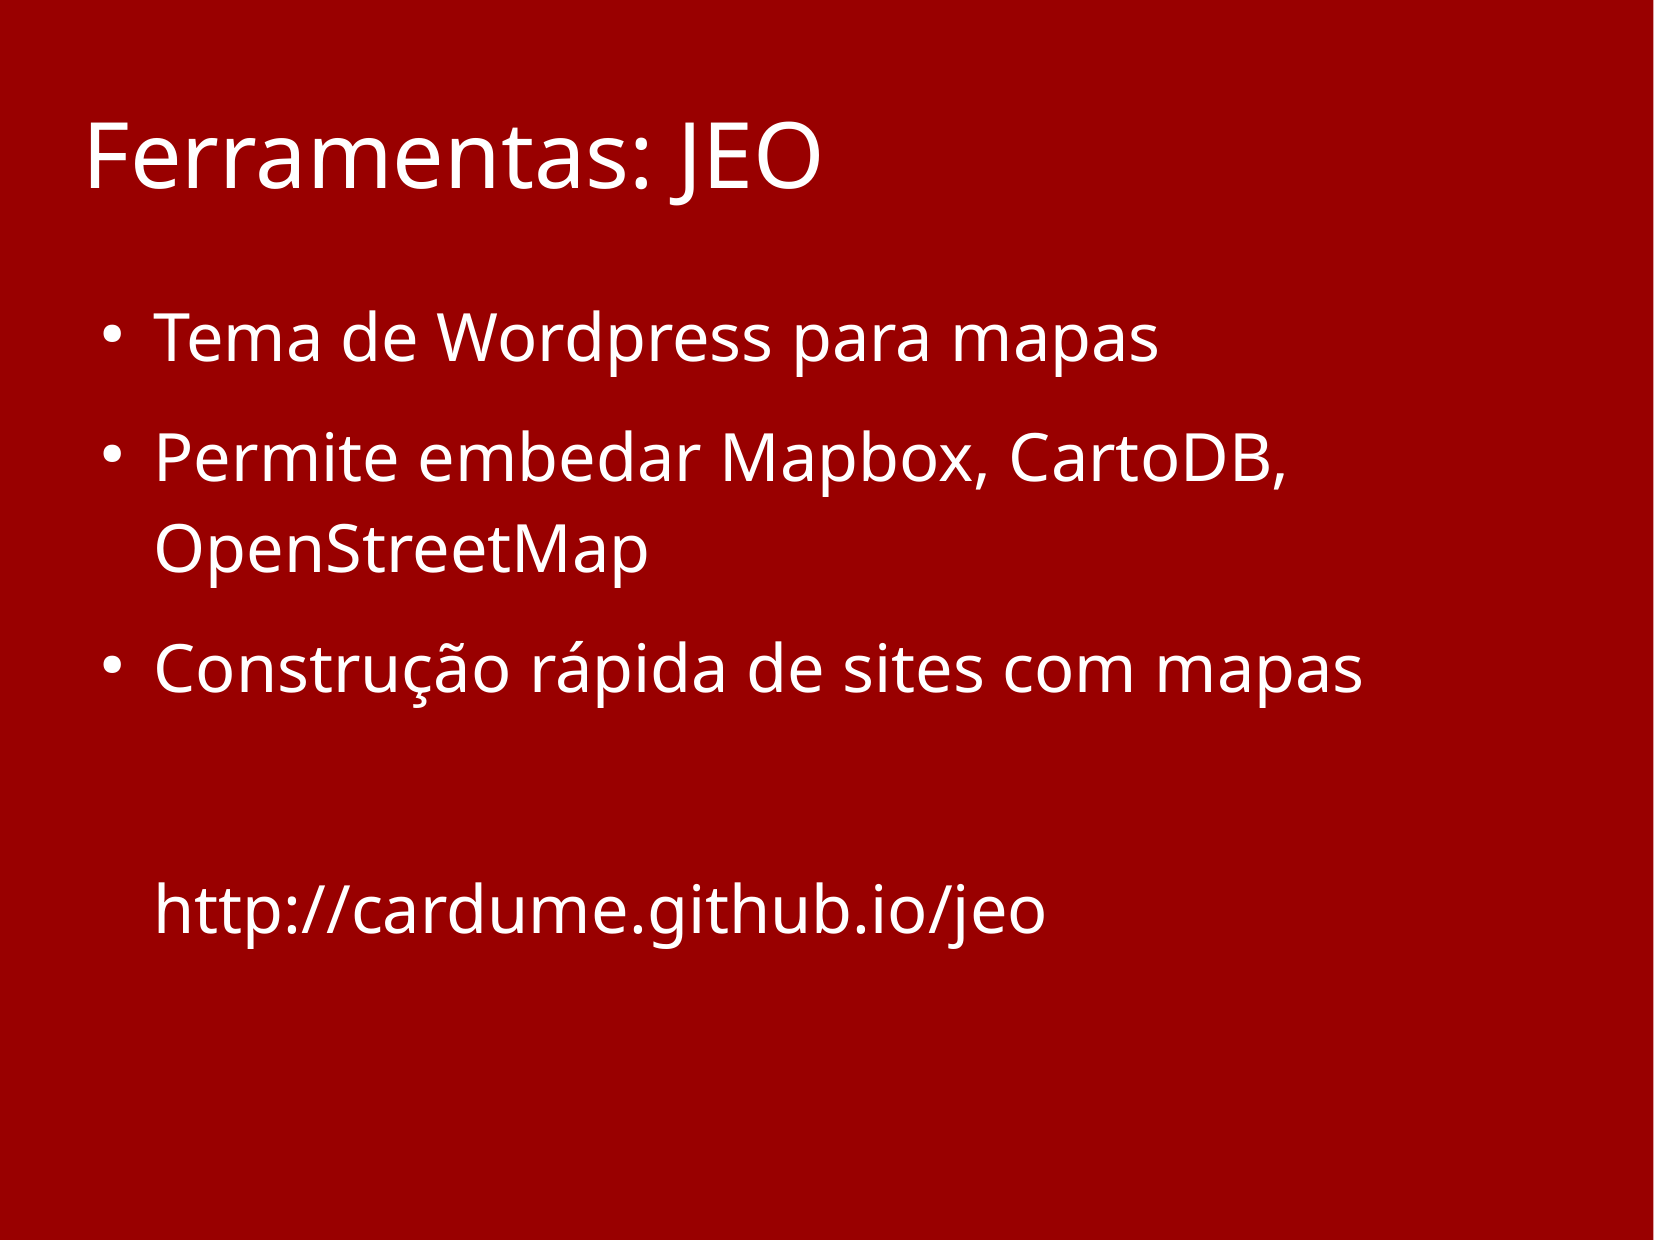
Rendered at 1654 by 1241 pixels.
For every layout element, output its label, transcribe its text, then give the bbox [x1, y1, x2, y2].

list Tema de Wordpress para mapas Permite embedar Mapbox, CartoDB, OpenStreetMap Construção rápida de sites com mapas http://cardume.github.io/jeo [82, 290, 1571, 1010]
title Ferramentas: JEO [82, 49, 1571, 257]
